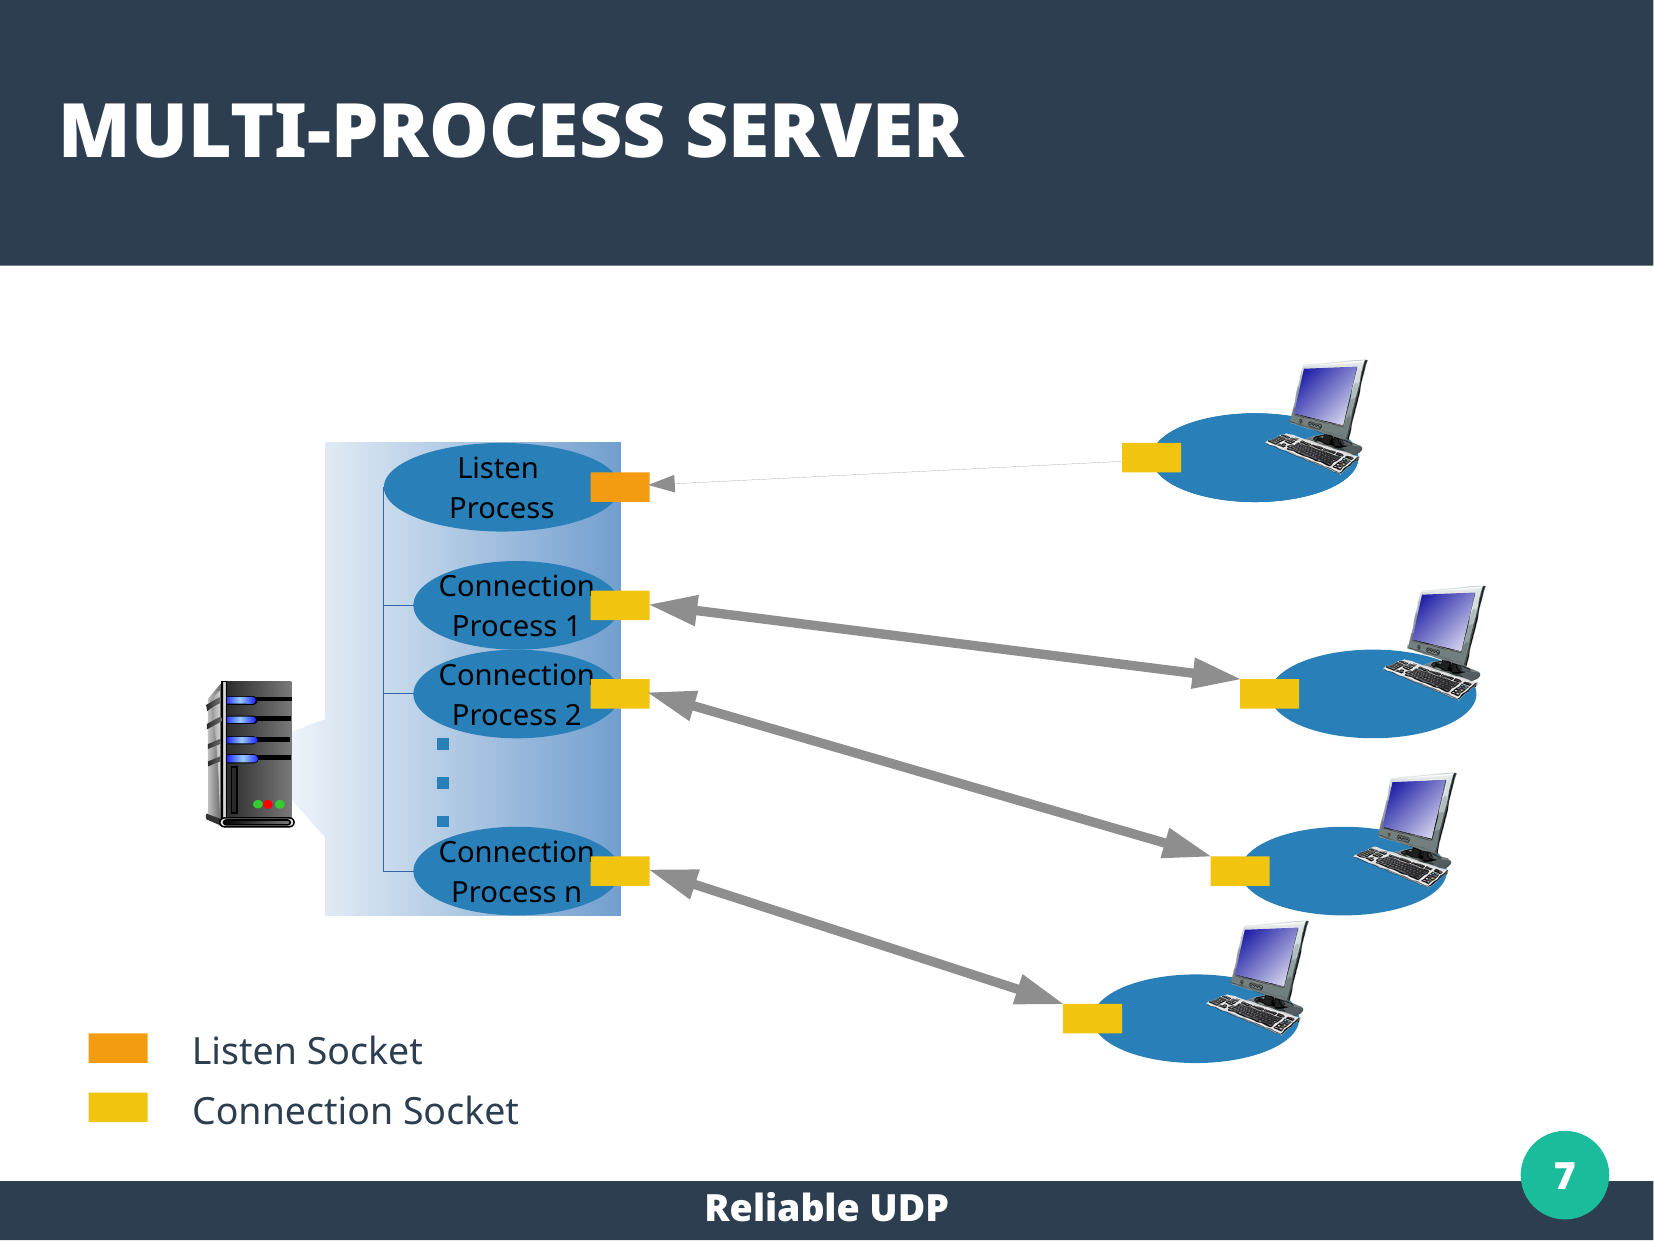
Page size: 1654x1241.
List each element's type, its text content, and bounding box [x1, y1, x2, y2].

text_box Connection Socket [177, 1077, 562, 1180]
picture [1240, 354, 1370, 483]
text_box Listen Process [383, 442, 614, 532]
text_box [88, 1092, 148, 1123]
text_box [1210, 827, 1428, 916]
text_box [1122, 413, 1340, 503]
picture [1328, 767, 1459, 897]
text_box [1240, 650, 1471, 739]
text_box Listen Socket [177, 1017, 457, 1076]
text_box Connection Process 1 [413, 561, 614, 650]
text_box [205, 442, 502, 916]
picture [1181, 915, 1311, 1044]
text_box [1294, 366, 1357, 426]
text_box [1382, 779, 1446, 839]
text_box Connection Process 2 [413, 649, 614, 739]
text_box [384, 606, 499, 693]
text_box [1062, 974, 1281, 1064]
text_box [1234, 927, 1298, 987]
text_box [88, 1033, 148, 1063]
text_box Connection Process n [413, 826, 615, 916]
title MULTI-PROCESS SERVER [59, 49, 1595, 207]
picture [1358, 580, 1488, 709]
text_box [1412, 592, 1476, 652]
text_box [384, 442, 650, 916]
